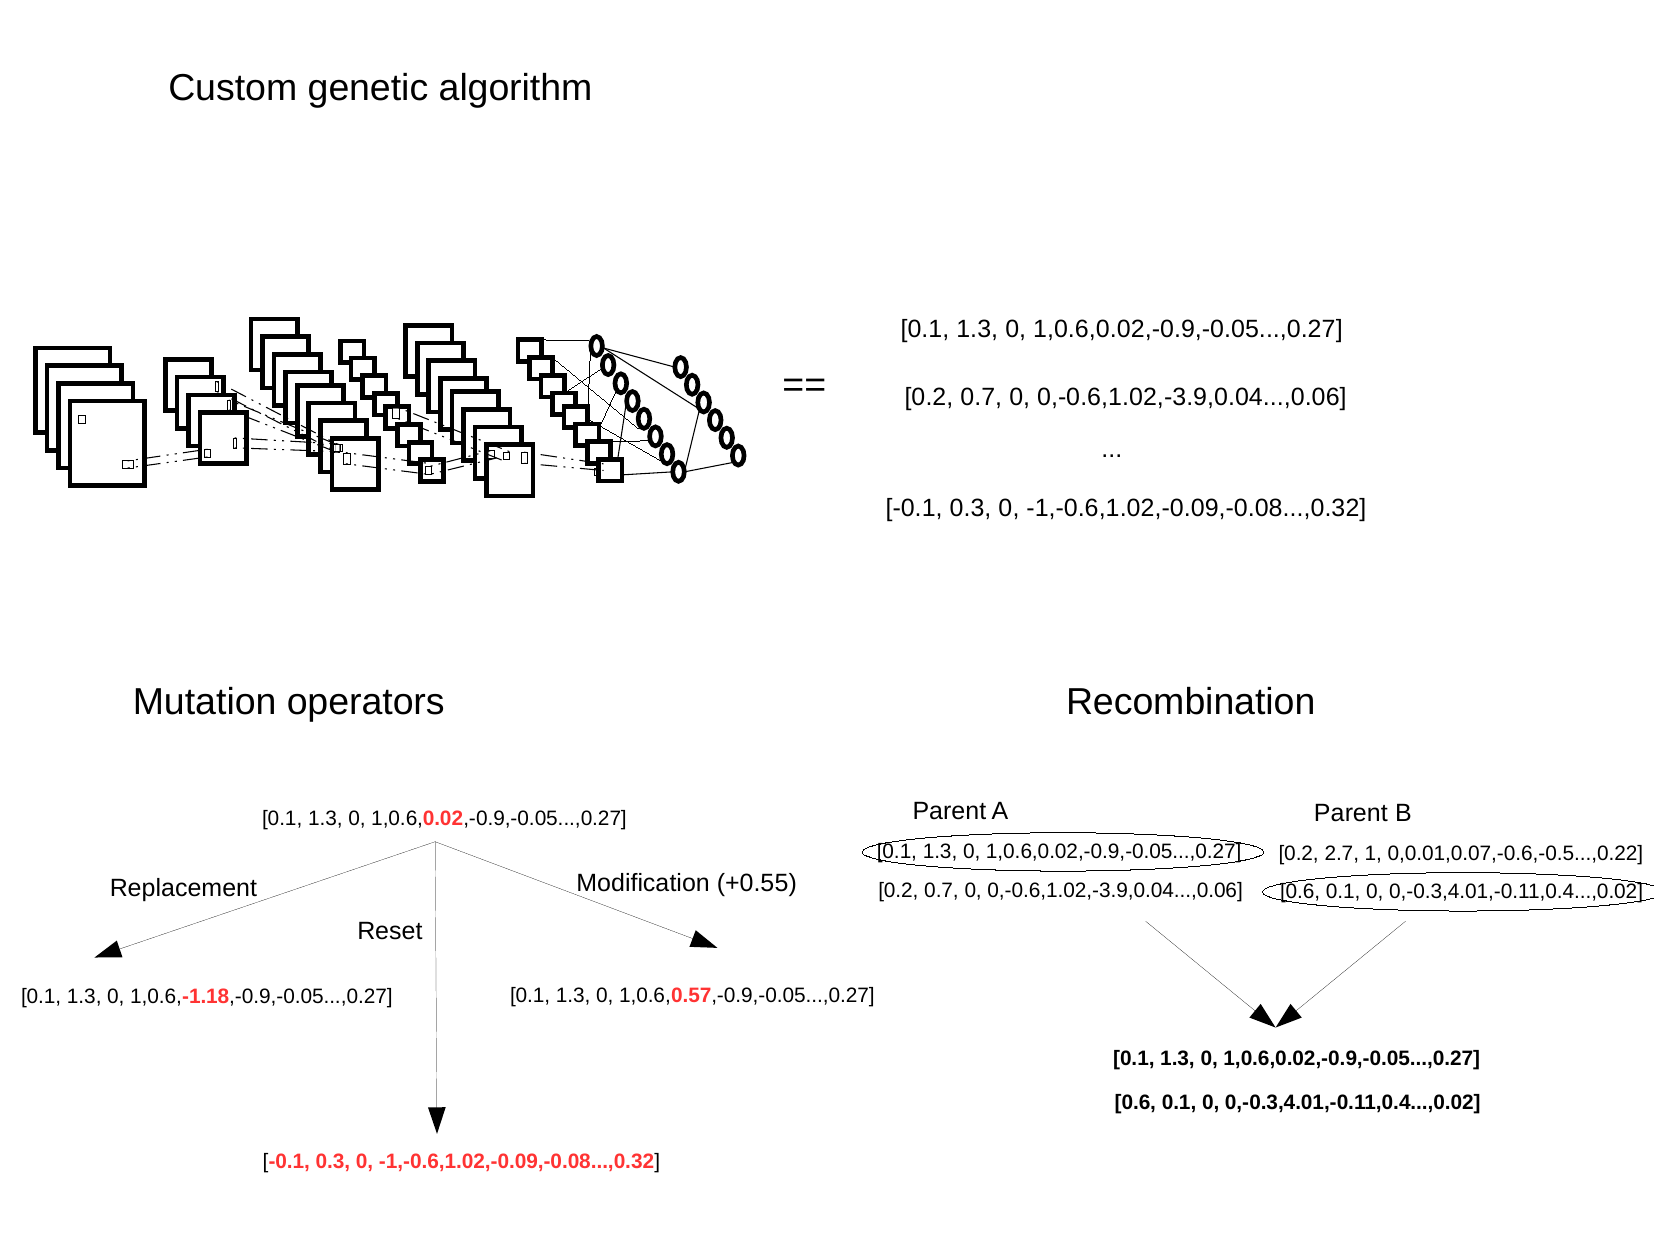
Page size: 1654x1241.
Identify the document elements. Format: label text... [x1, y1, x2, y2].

text_box [615, 373, 627, 393]
text_box [-0.1, 0.3, 0, -1,-0.6,1.02,-0.09,-0.08...,0.32] [870, 486, 1390, 530]
text_box [672, 462, 685, 482]
text_box [0.1, 1.3, 0, 1,0.6,0.02,-0.9,-0.05...,0.27] [1098, 1039, 1502, 1078]
text_box [250, 318, 379, 490]
text_box Replacement [95, 866, 319, 910]
text_box [517, 339, 623, 481]
text_box Reset [342, 909, 567, 953]
text_box [626, 391, 639, 411]
text_box [0.1, 1.3, 0, 1,0.6,-1.18,-0.9,-0.05...,0.27] [6, 977, 414, 1016]
text_box == [767, 356, 875, 414]
text_box [0.1, 1.3, 0, 1,0.6,0.02,-0.9,-0.05...,0.27] [247, 799, 804, 839]
text_box [35, 347, 145, 486]
text_box [0.6, 0.1, 0, 0,-0.3,4.01,-0.11,0.4...,0.02] [1265, 872, 1654, 912]
text_box [686, 375, 698, 395]
text_box [165, 359, 247, 464]
text_box Recombination [1051, 673, 1548, 731]
text_box [732, 446, 745, 466]
text_box [0.1, 1.3, 0, 1,0.6,0.57,-0.9,-0.05...,0.27] [495, 976, 1052, 1016]
text_box [0.2, 0.7, 0, 0,-0.6,1.02,-3.9,0.04...,0.06] [889, 375, 1371, 419]
text_box [0.1, 1.3, 0, 1,0.6,0.02,-0.9,-0.05...,0.27] [862, 832, 1263, 872]
text_box Modification (+0.55) [561, 860, 827, 905]
text_box ... [1086, 427, 1182, 471]
text_box [661, 444, 673, 464]
text_box [405, 325, 534, 497]
text_box Mutation operators [118, 673, 461, 731]
text_box [0.2, 0.7, 0, 0,-0.6,1.02,-3.9,0.04...,0.06] [863, 871, 1264, 910]
text_box [674, 357, 687, 377]
text_box [591, 336, 603, 356]
text_box Custom genetic algorithm [153, 59, 745, 116]
text_box [709, 410, 722, 430]
text_box [720, 428, 733, 448]
text_box [0.2, 2.7, 1, 0,0.01,0.07,-0.6,-0.5...,0.22] [1263, 834, 1654, 873]
text_box [602, 355, 614, 375]
text_box [638, 409, 650, 429]
text_box [0.6, 0.1, 0, 0,-0.3,4.01,-0.11,0.4...,0.02] [1099, 1083, 1503, 1123]
text_box [0.1, 1.3, 0, 1,0.6,0.02,-0.9,-0.05...,0.27] [885, 307, 1366, 351]
text_box Parent B [1299, 791, 1524, 835]
text_box [340, 341, 444, 482]
text_box [-0.1, 0.3, 0, -1,-0.6,1.02,-0.09,-0.08...,0.32] [248, 1142, 681, 1182]
text_box Parent A [897, 789, 1123, 833]
text_box [649, 426, 662, 446]
text_box [697, 392, 710, 412]
